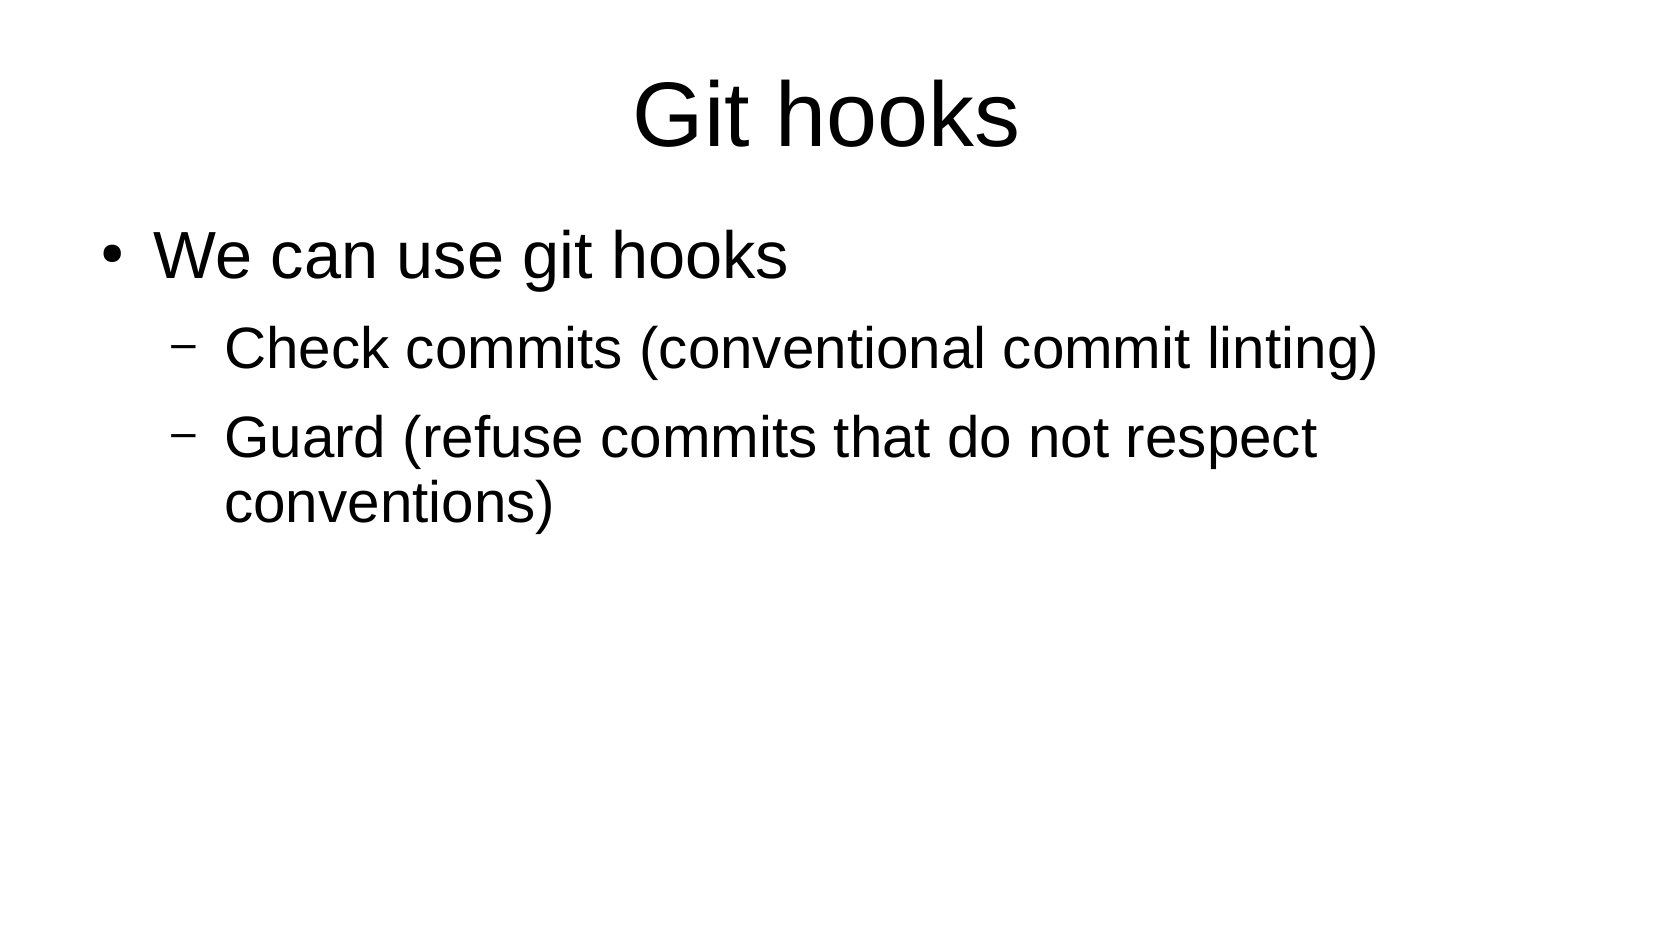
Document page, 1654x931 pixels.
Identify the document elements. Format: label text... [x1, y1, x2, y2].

title Git hooks [82, 37, 1571, 193]
list We can use git hooks Check commits (conventional commit linting) Guard (refuse commits that do not respect conventions) [82, 217, 1571, 758]
